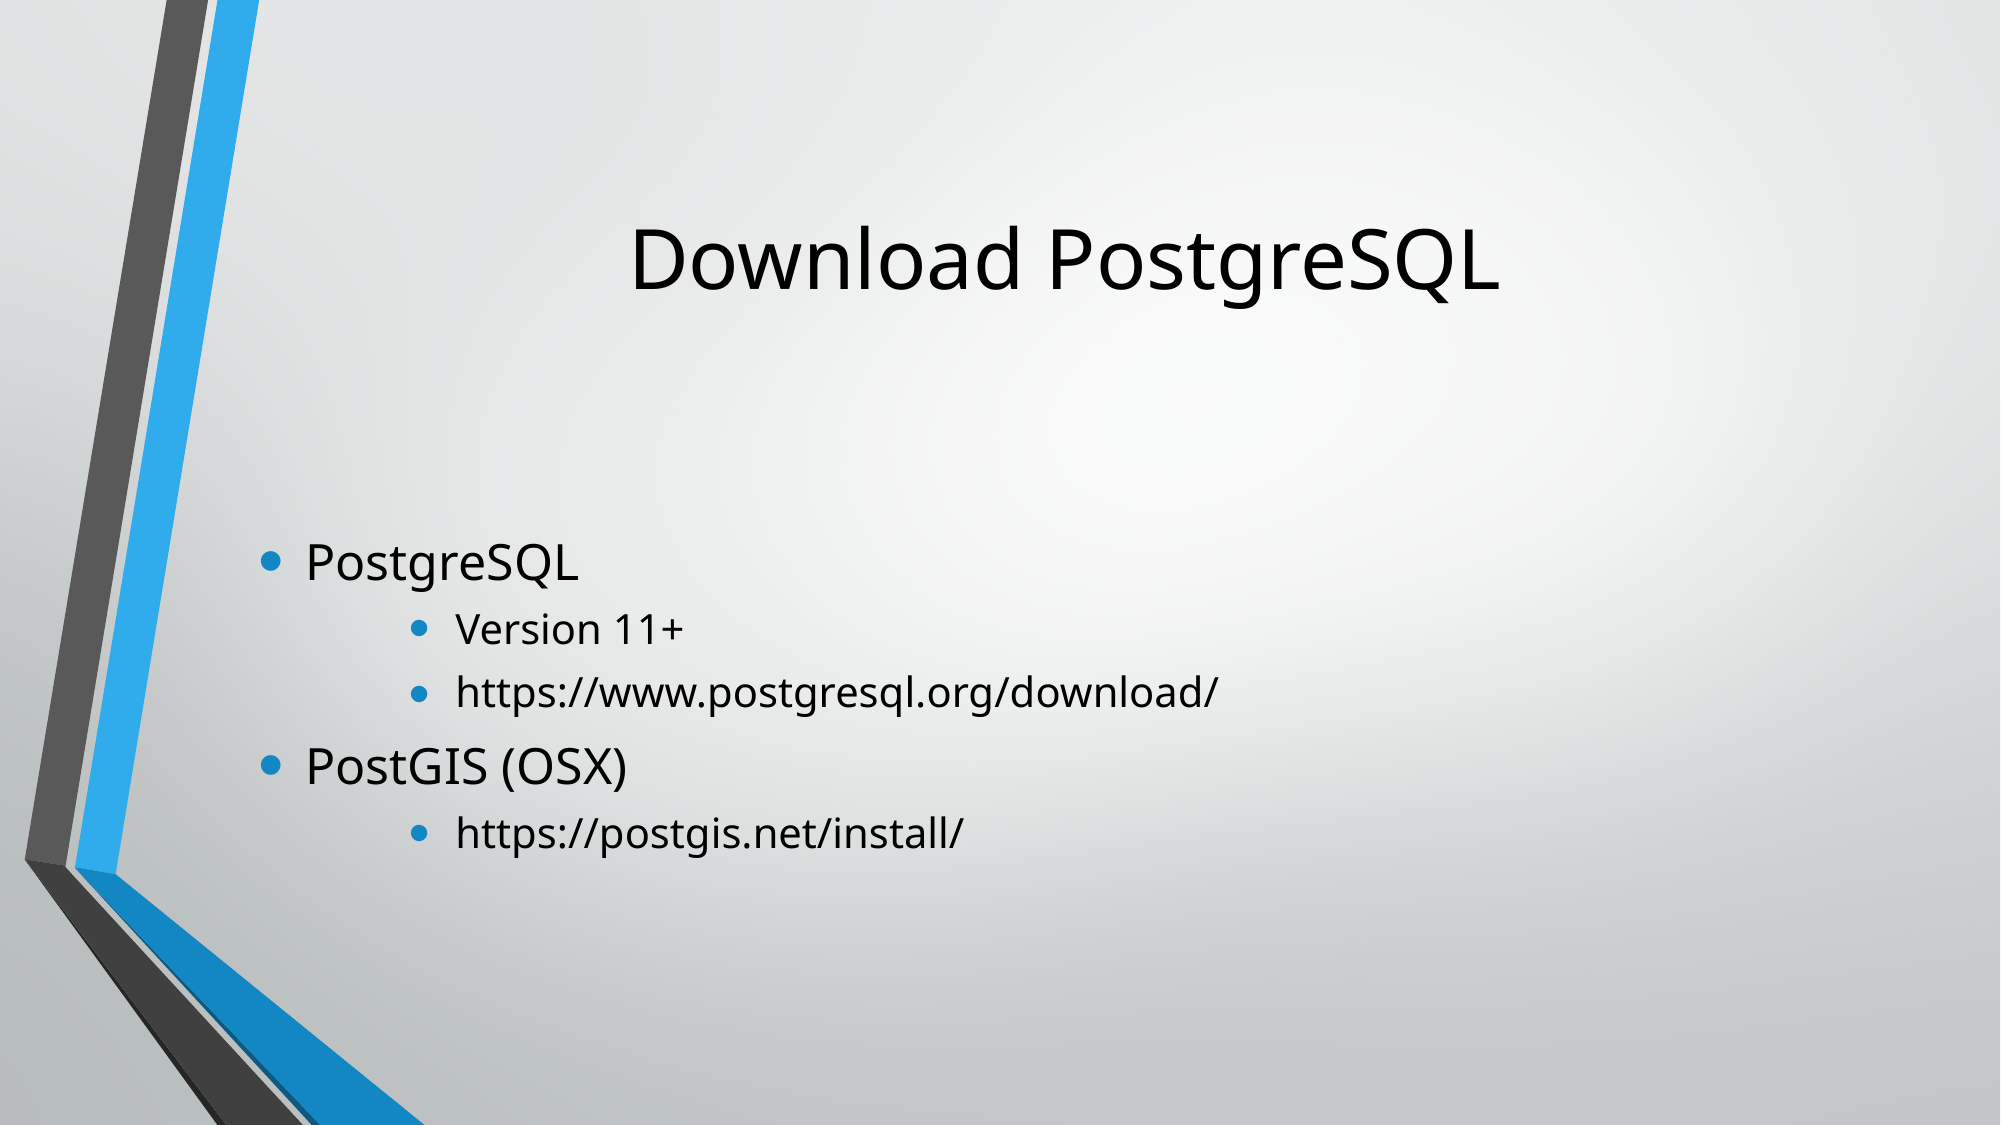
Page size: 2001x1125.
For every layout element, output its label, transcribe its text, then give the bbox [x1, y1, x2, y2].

title Download PostgreSQL [243, 112, 1887, 400]
list PostgreSQL Version 11+ https://www.postgresql.org/download/ PostGIS (OSX) https://postgis.net/install/ [243, 437, 1887, 950]
